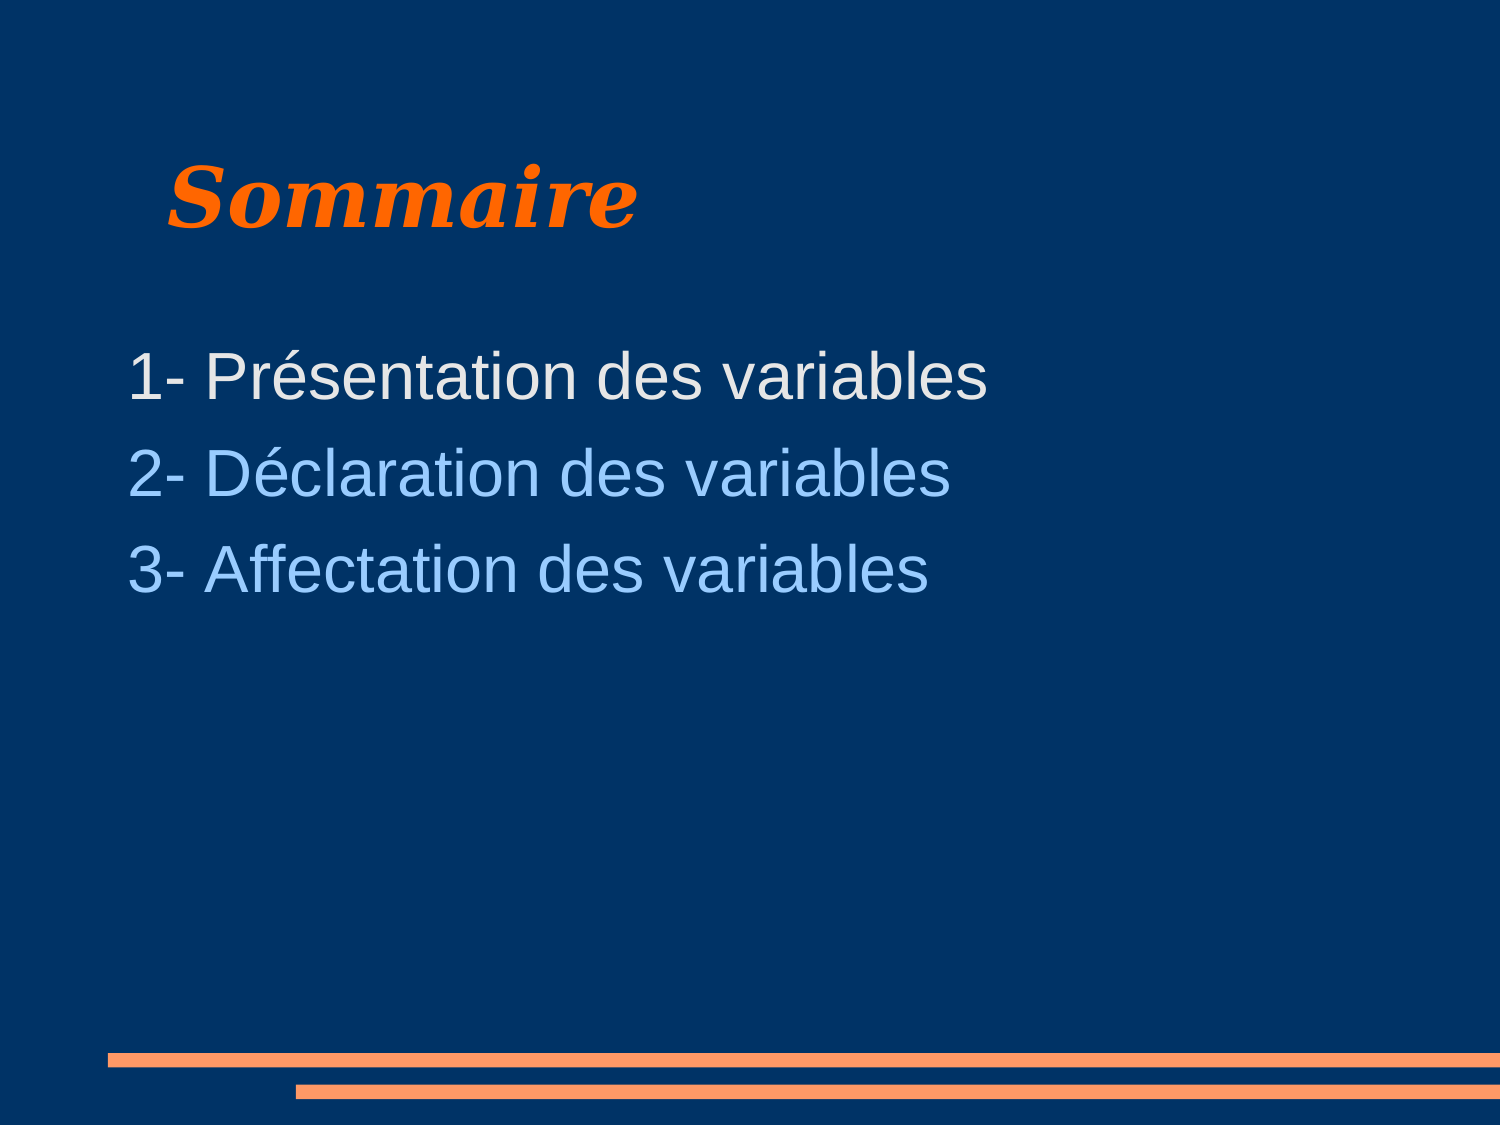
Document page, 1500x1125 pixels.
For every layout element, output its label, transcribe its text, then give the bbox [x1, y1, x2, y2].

title Sommaire [112, 99, 1388, 288]
list 1- Présentation des variables 2- Déclaration des variables 3- Affectation des variables [112, 324, 1388, 1000]
